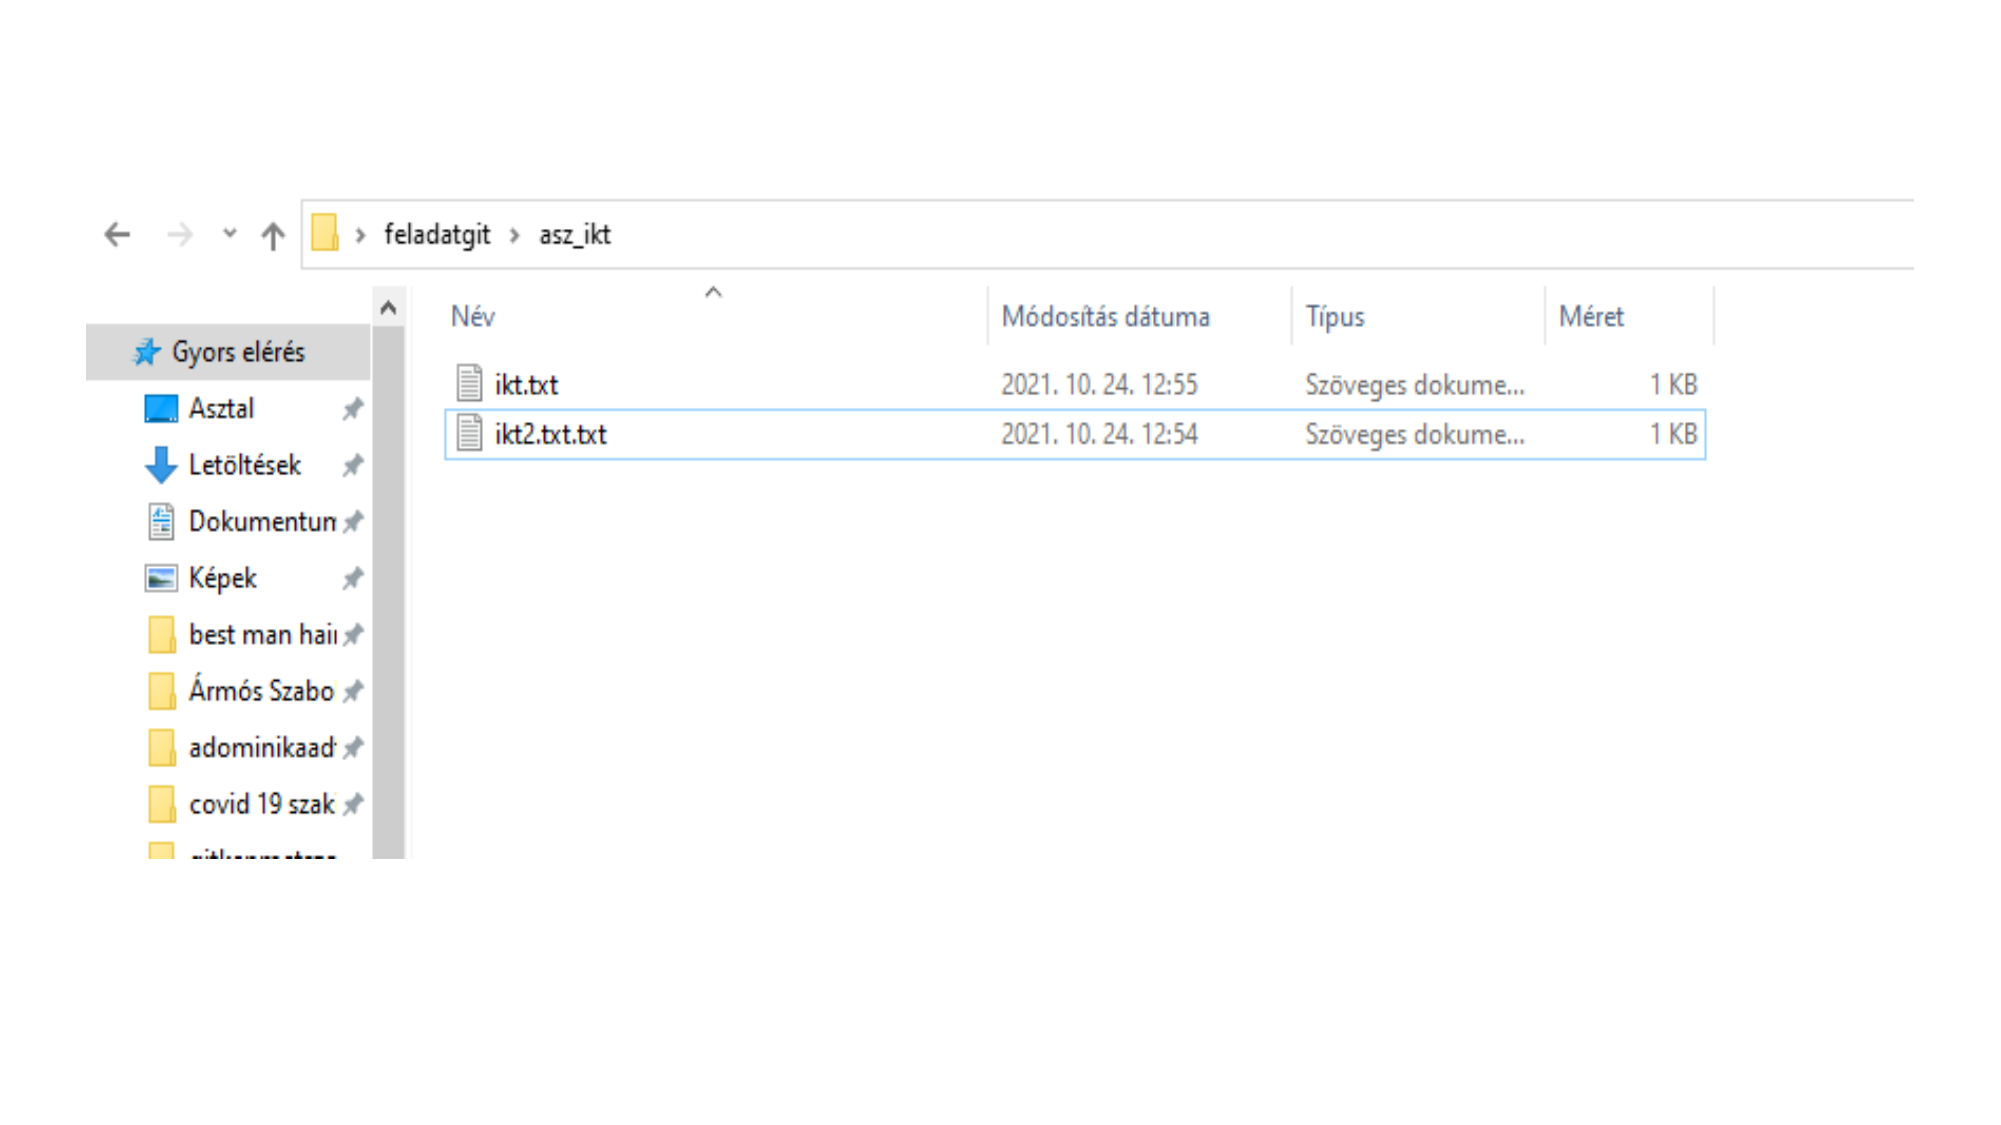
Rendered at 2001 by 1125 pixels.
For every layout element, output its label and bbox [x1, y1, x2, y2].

picture [86, 195, 1914, 859]
